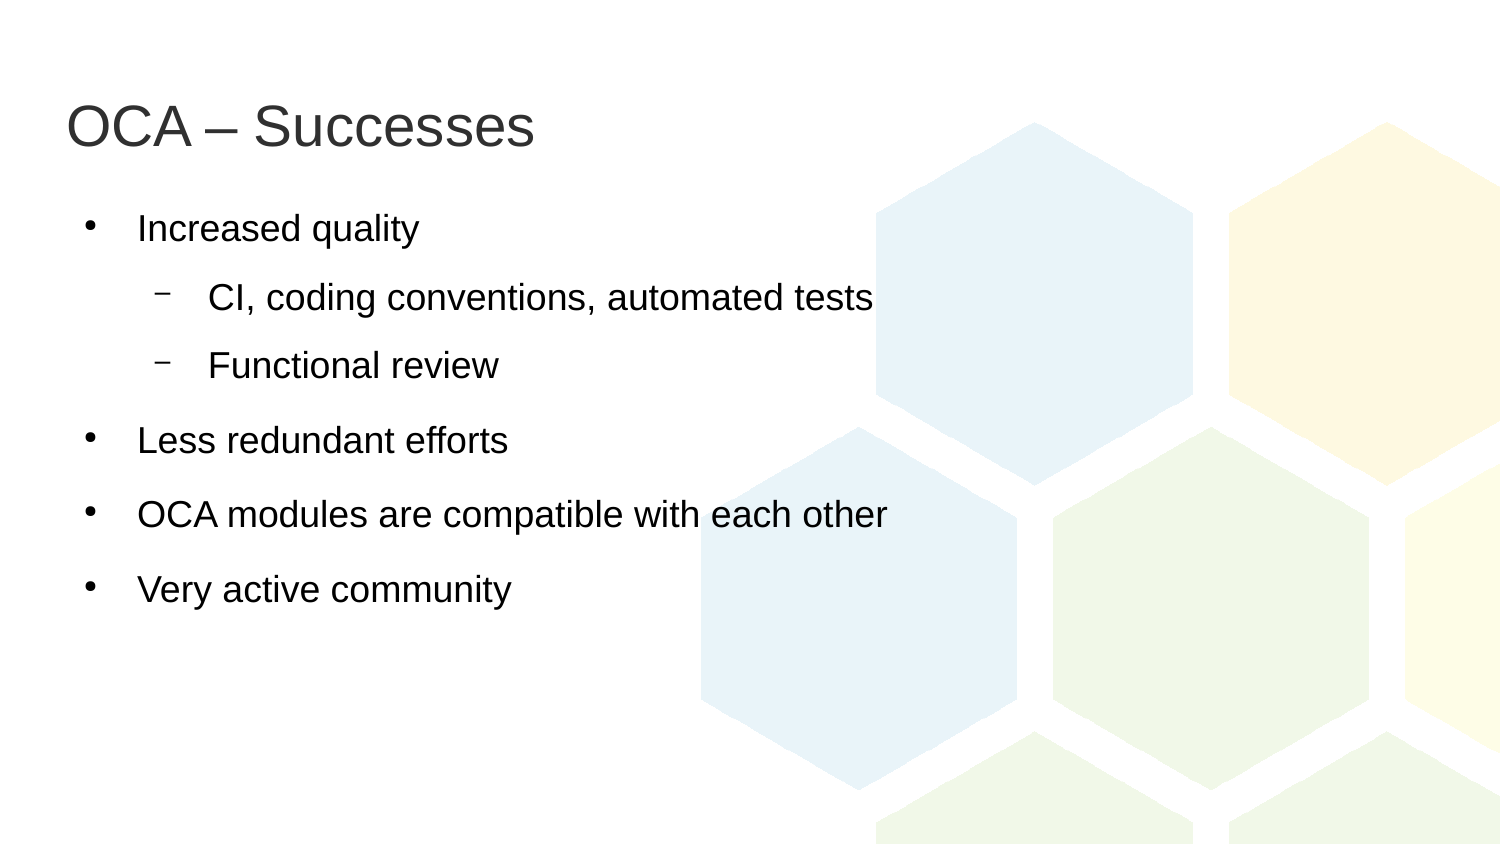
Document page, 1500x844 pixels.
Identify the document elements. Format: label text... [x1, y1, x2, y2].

picture [0, 0, 1500, 844]
title OCA – Successes [51, 72, 1449, 167]
list Increased quality CI, coding conventions, automated tests Functional review Less redundant efforts OCA modules are compatible with each other Very active community [51, 189, 1411, 763]
